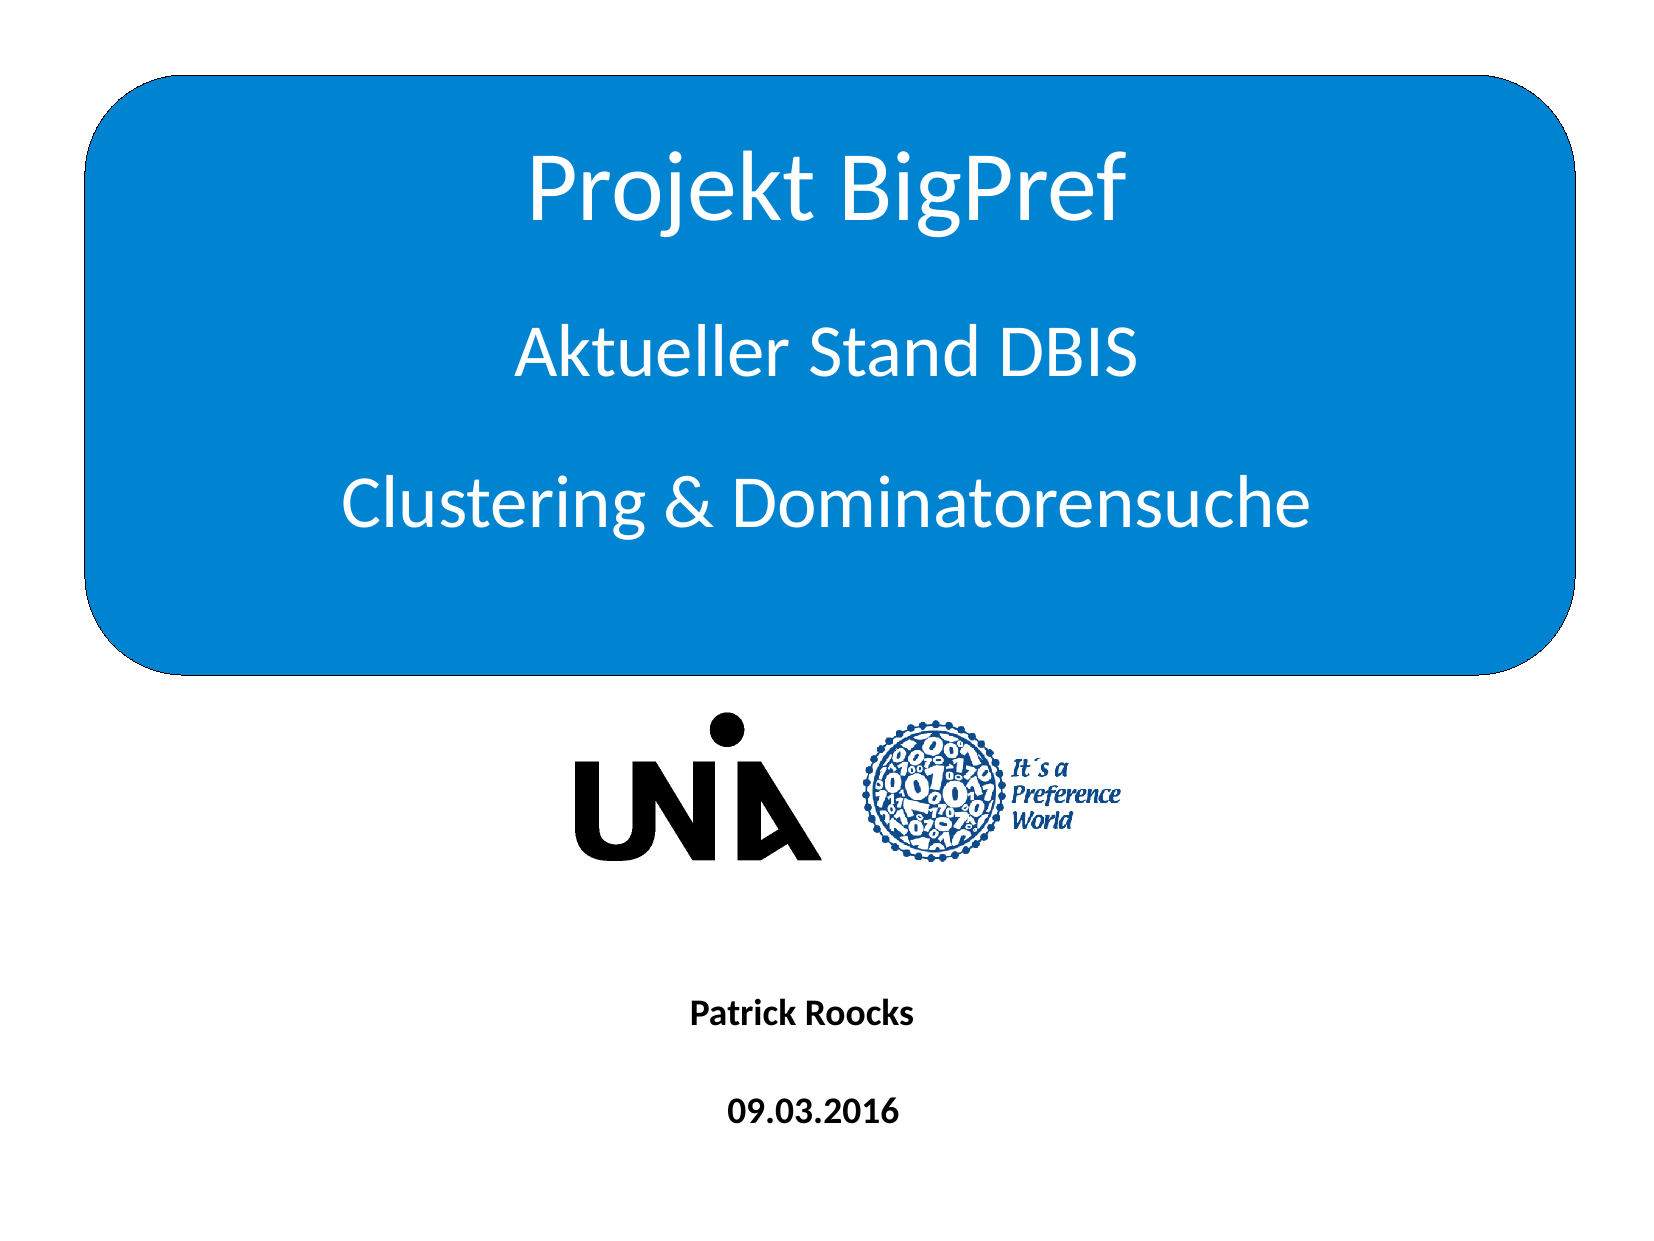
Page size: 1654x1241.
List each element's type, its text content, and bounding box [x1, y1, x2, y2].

text_box Patrick Roocks [675, 989, 1388, 1051]
text_box [0, 925, 1654, 1043]
picture [858, 716, 1126, 867]
text_box Projekt BigPref Aktueller Stand DBIS Clustering & Dominatorensuche [152, 138, 1503, 643]
picture [575, 712, 822, 861]
text_box 09.03.2016 [712, 1087, 1426, 1149]
text_box [84, 75, 1576, 676]
